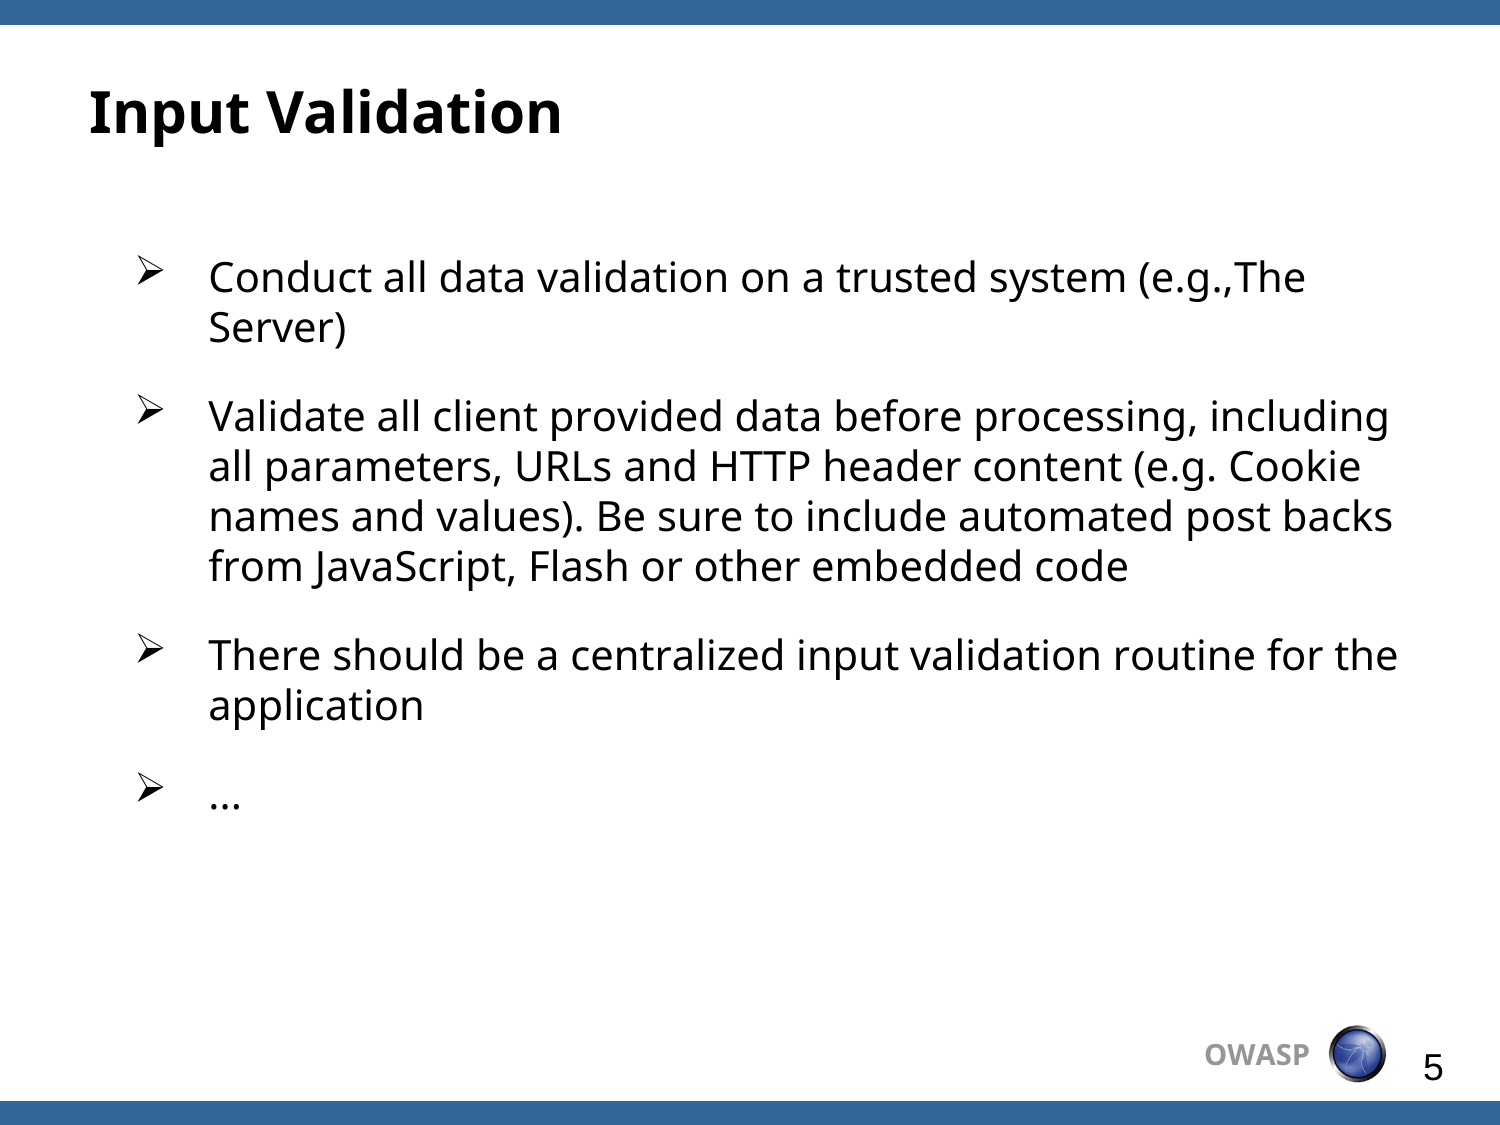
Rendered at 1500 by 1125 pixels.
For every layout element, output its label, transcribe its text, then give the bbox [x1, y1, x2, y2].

list Conduct all data validation on a trusted system (e.g.,The Server) Validate all client provided data before processing, including all parameters, URLs and HTTP header content (e.g. Cookie names and values). Be sure to include automated post backs from JavaScript, Flash or other embedded code There should be a centralized input validation routine for the application ... [81, 242, 1447, 951]
title Input Validation [75, 45, 1426, 176]
picture [1325, 1024, 1388, 1083]
